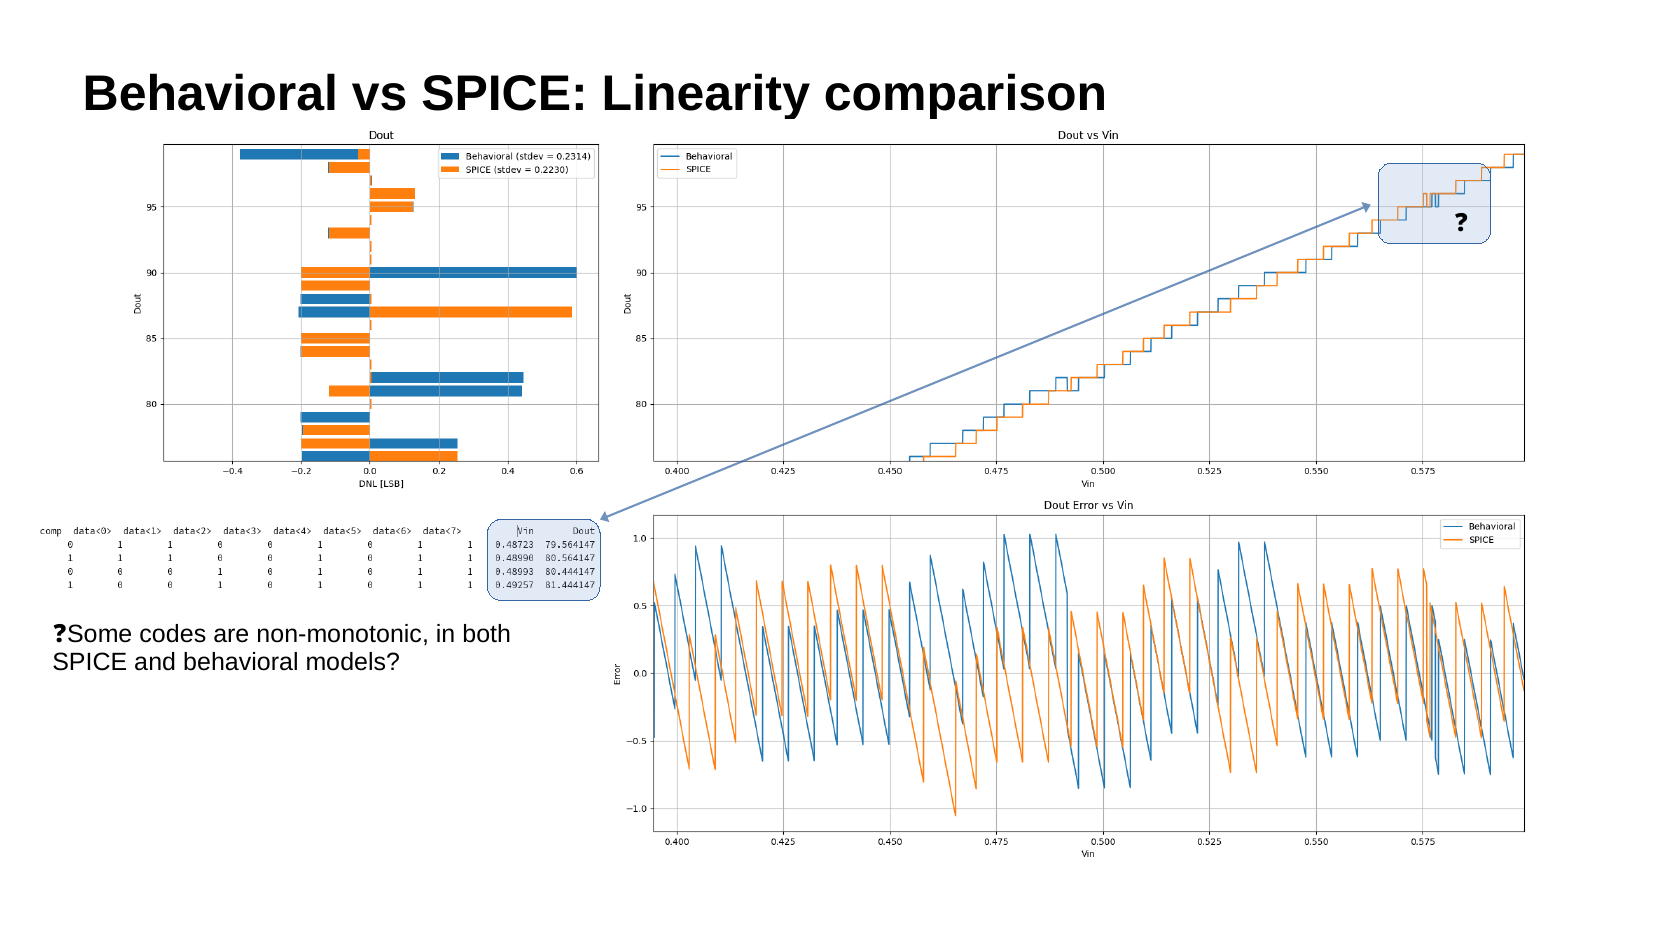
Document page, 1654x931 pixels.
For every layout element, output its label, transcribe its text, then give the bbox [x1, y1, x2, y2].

title Behavioral vs SPICE: Linearity comparison [82, 37, 1571, 151]
text_box [1378, 163, 1491, 244]
text_box ❓Some codes are non-monotonic, in both SPICE and behavioral models? [37, 612, 528, 721]
picture [38, 119, 1534, 871]
text_box ❓ [1439, 200, 1501, 244]
text_box [487, 519, 601, 601]
